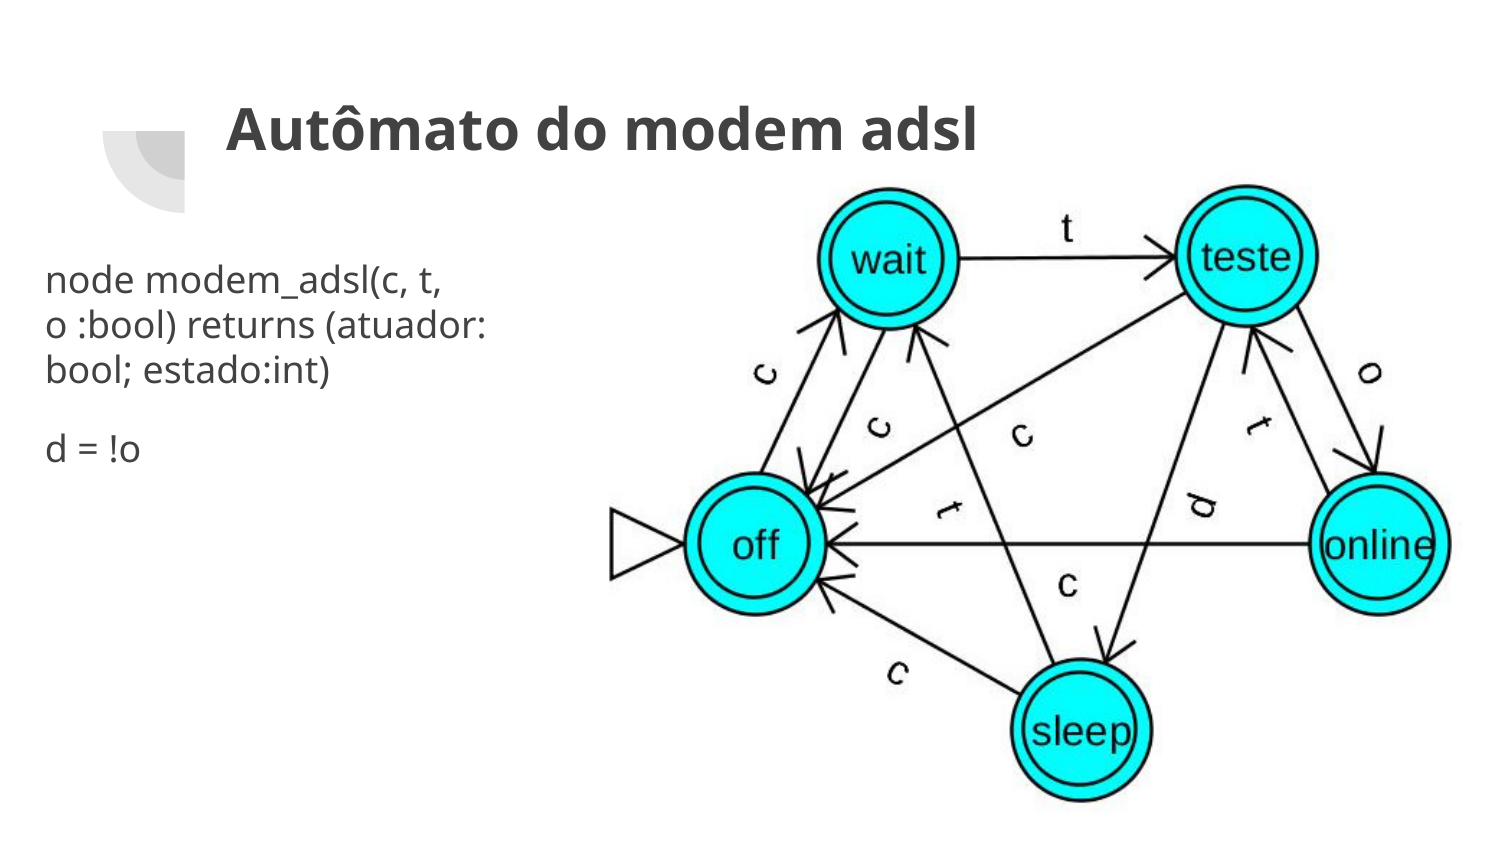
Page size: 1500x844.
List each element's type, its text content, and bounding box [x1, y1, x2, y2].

title Autômato do modem adsl [211, 77, 1366, 241]
list node modem_adsl(c, t, o :bool) returns (atuador: bool; estado:int) d = !o [29, 241, 575, 816]
picture [575, 157, 1475, 829]
